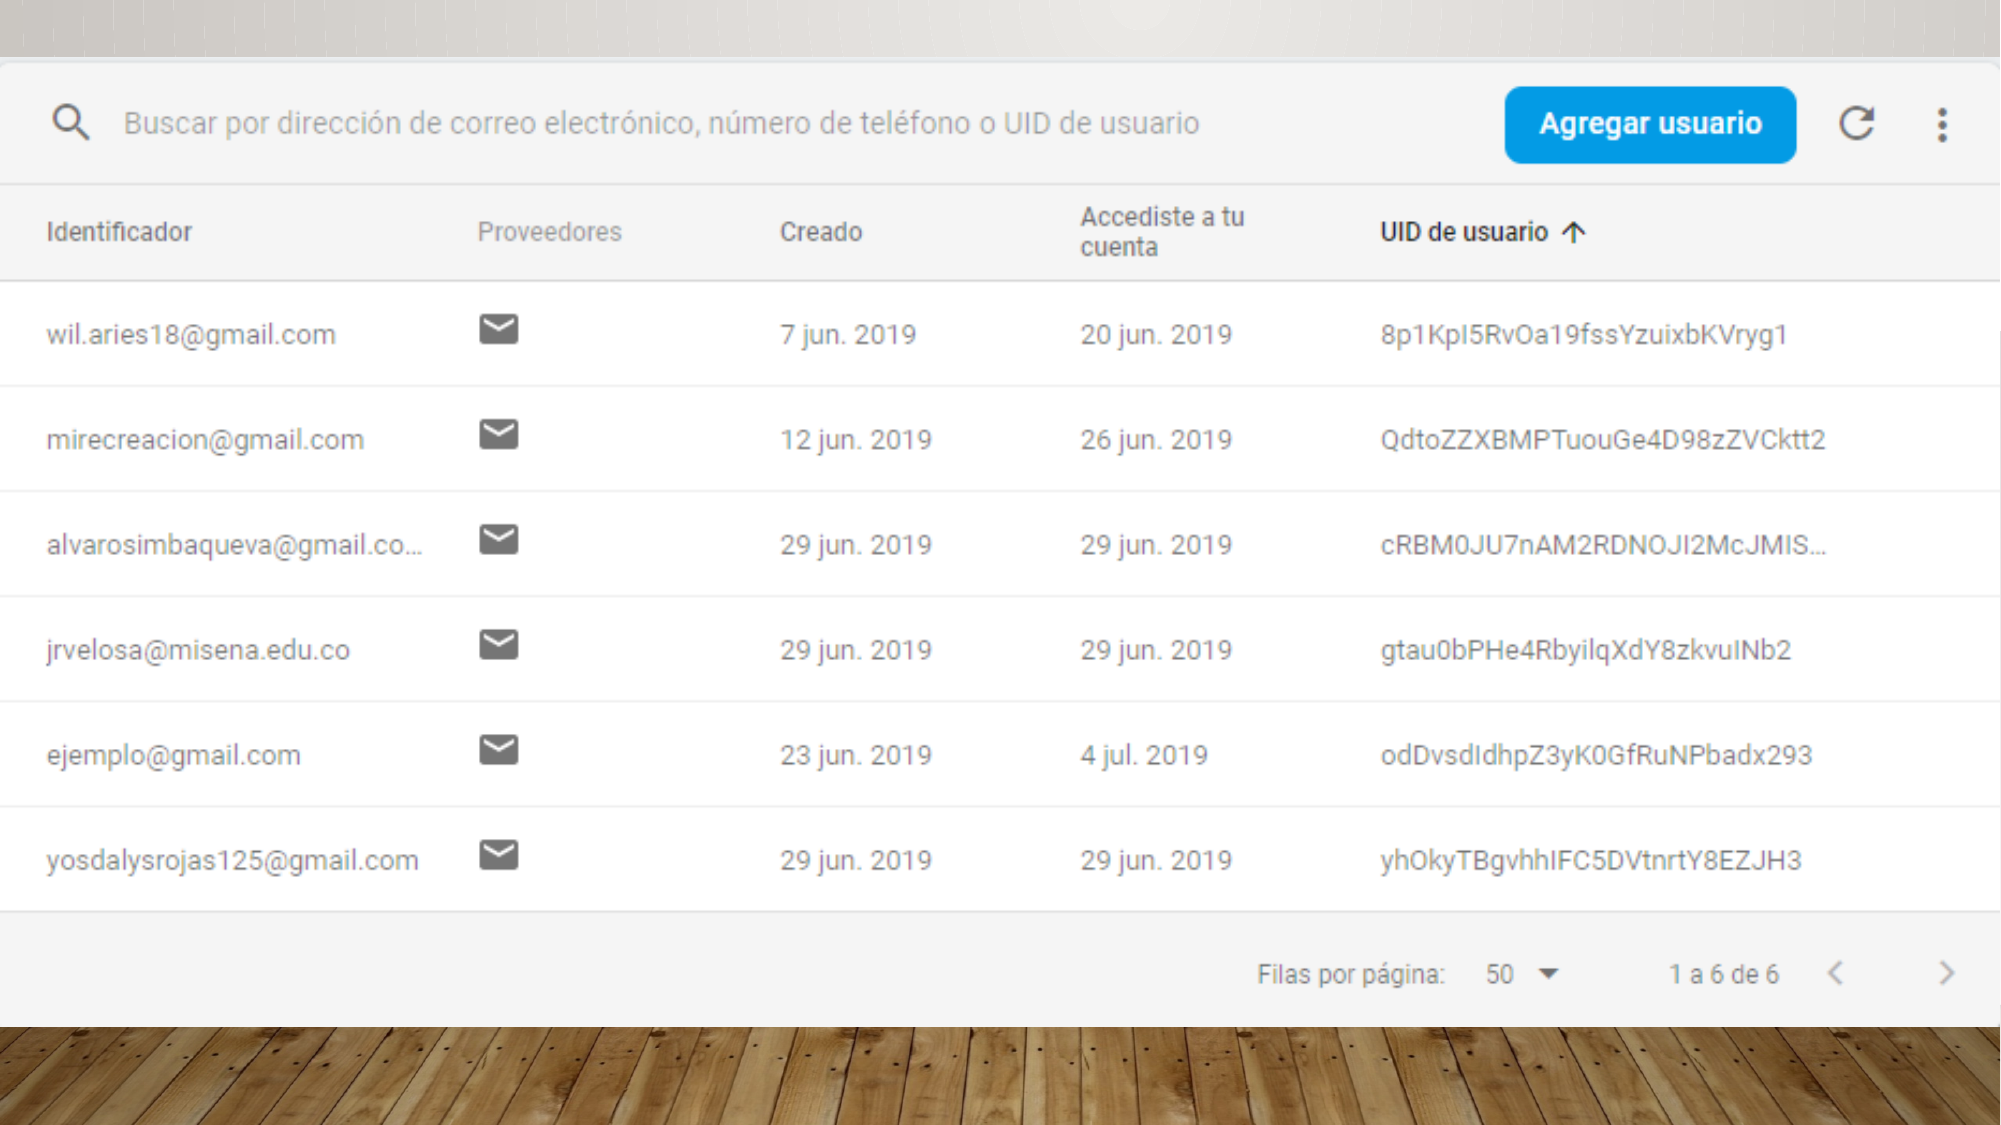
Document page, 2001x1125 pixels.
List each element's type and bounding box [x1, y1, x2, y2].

picture [0, 57, 2000, 1027]
